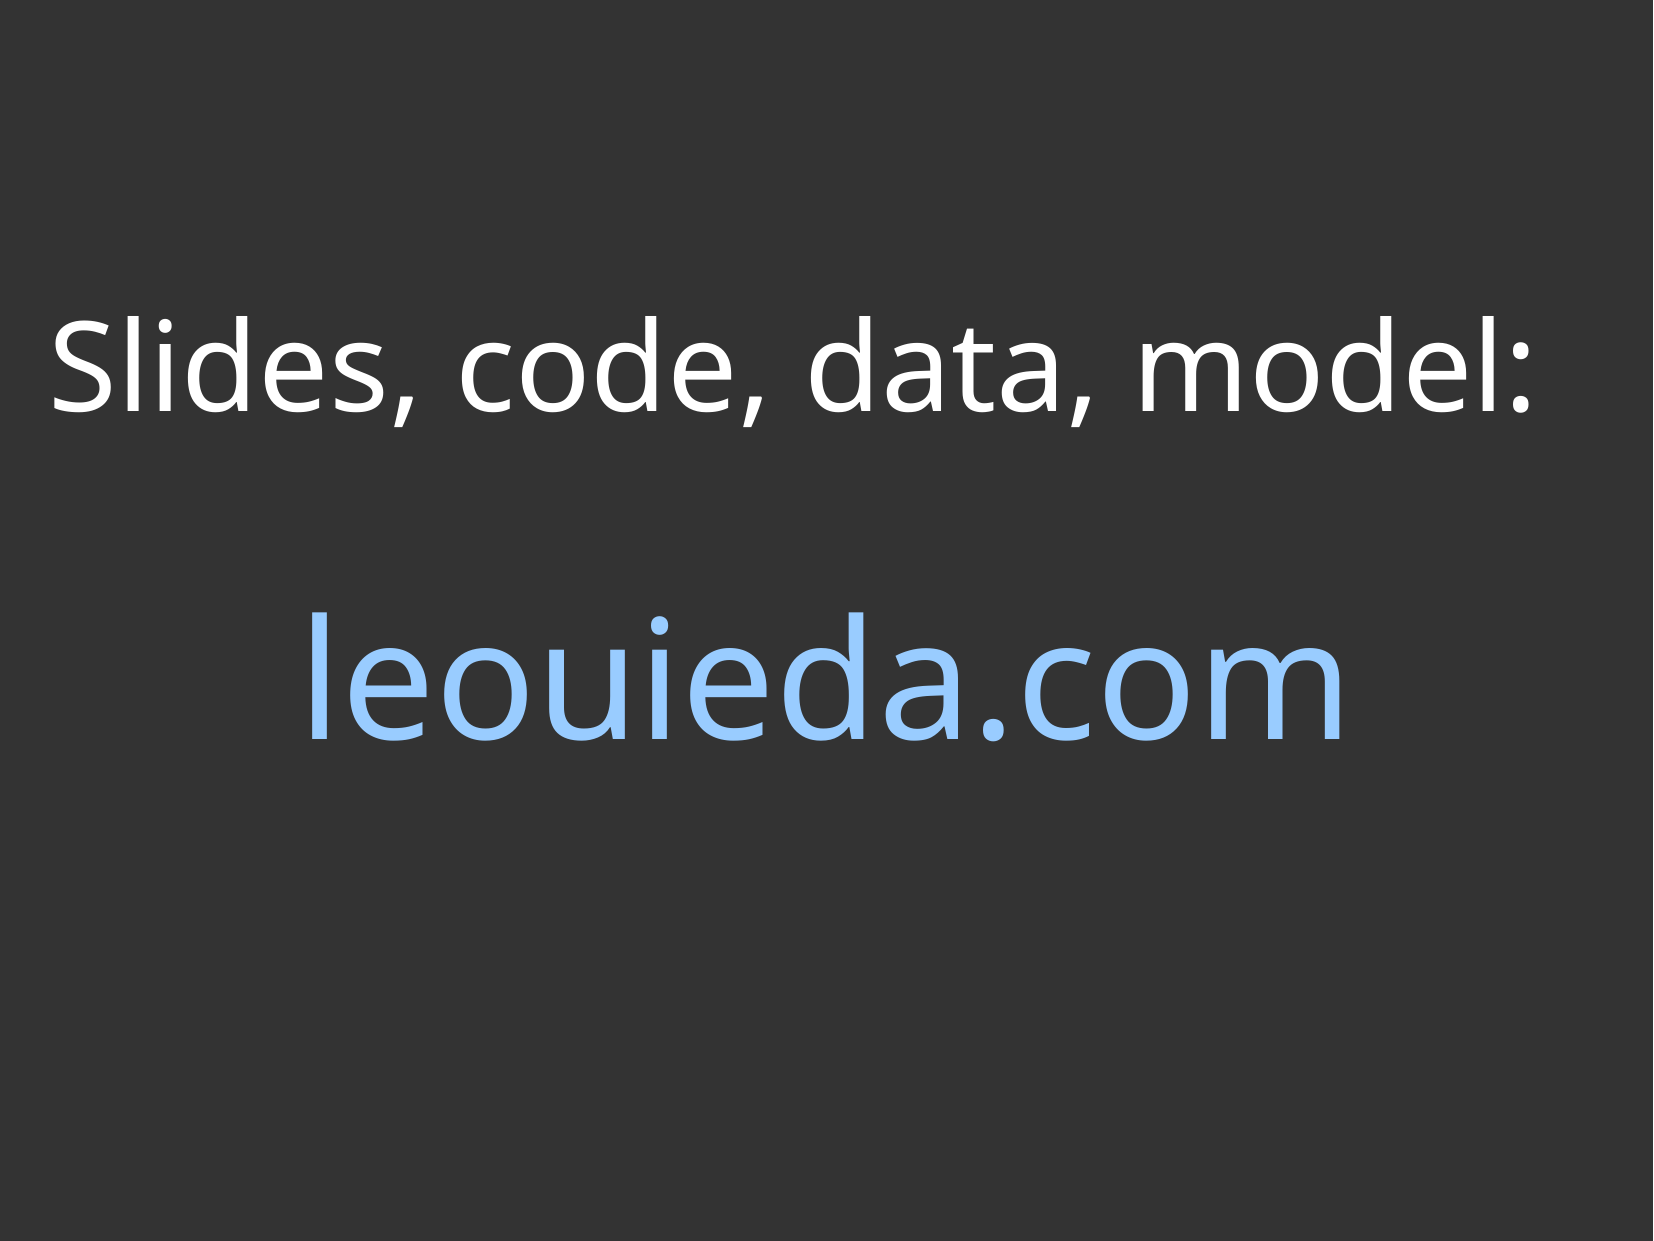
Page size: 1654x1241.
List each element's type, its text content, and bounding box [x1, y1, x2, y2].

text_box Slides, code, data, model: leouieda.com [0, 230, 1653, 751]
